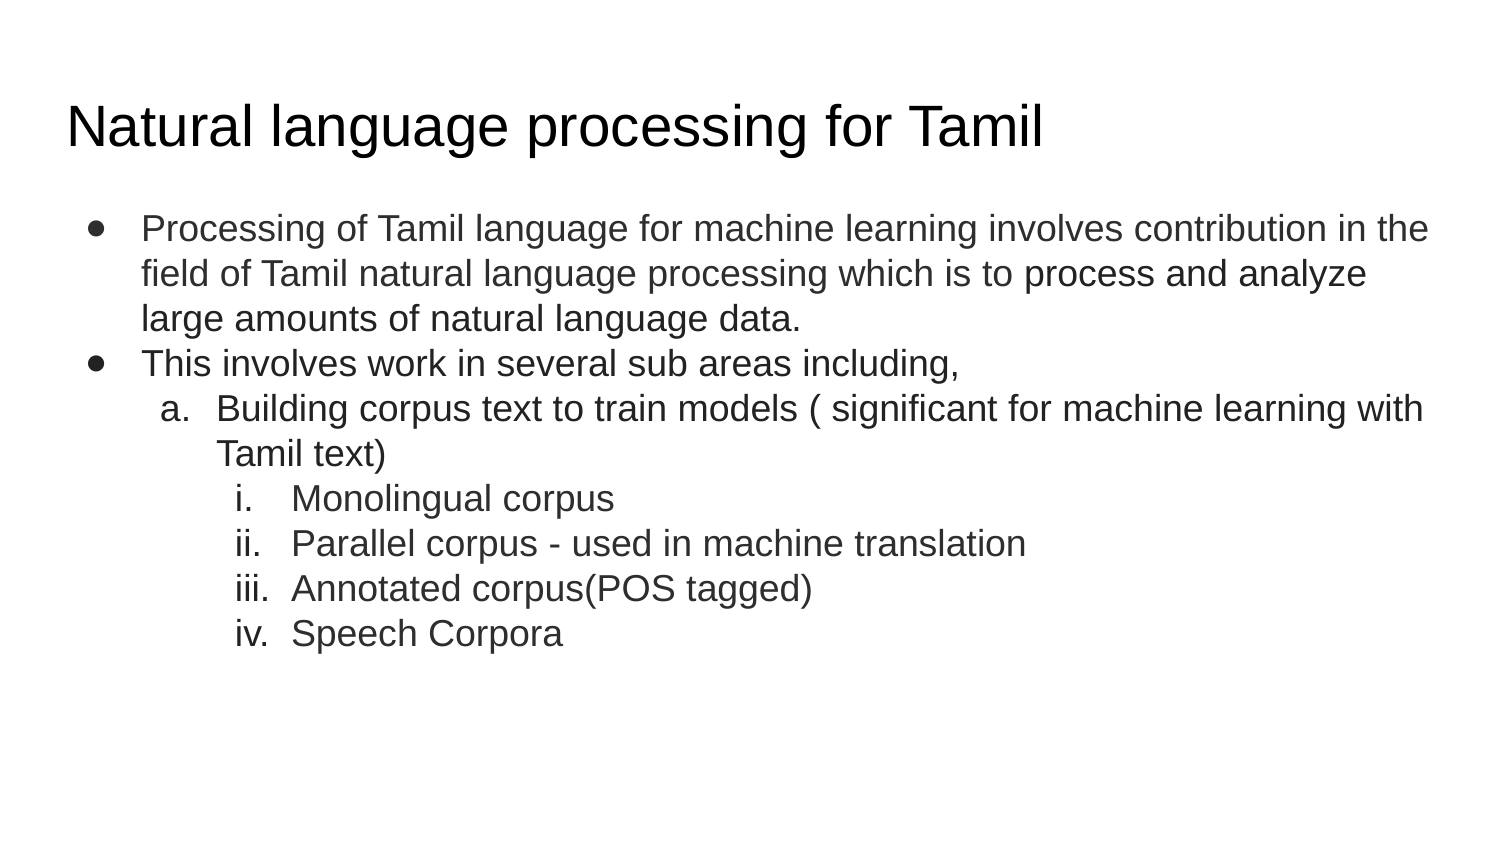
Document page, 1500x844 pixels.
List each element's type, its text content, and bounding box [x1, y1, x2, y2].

title Natural language processing for Tamil [51, 72, 1449, 167]
list Processing of Tamil language for machine learning involves contribution in the field of Tamil natural language processing which is to process and analyze large amounts of natural language data. This involves work in several sub areas including, Building corpus text to train models ( significant for machine learning with Tamil text) Monolingual corpus Parallel corpus - used in machine translation Annotated corpus(POS tagged) Speech Corpora [51, 189, 1449, 831]
